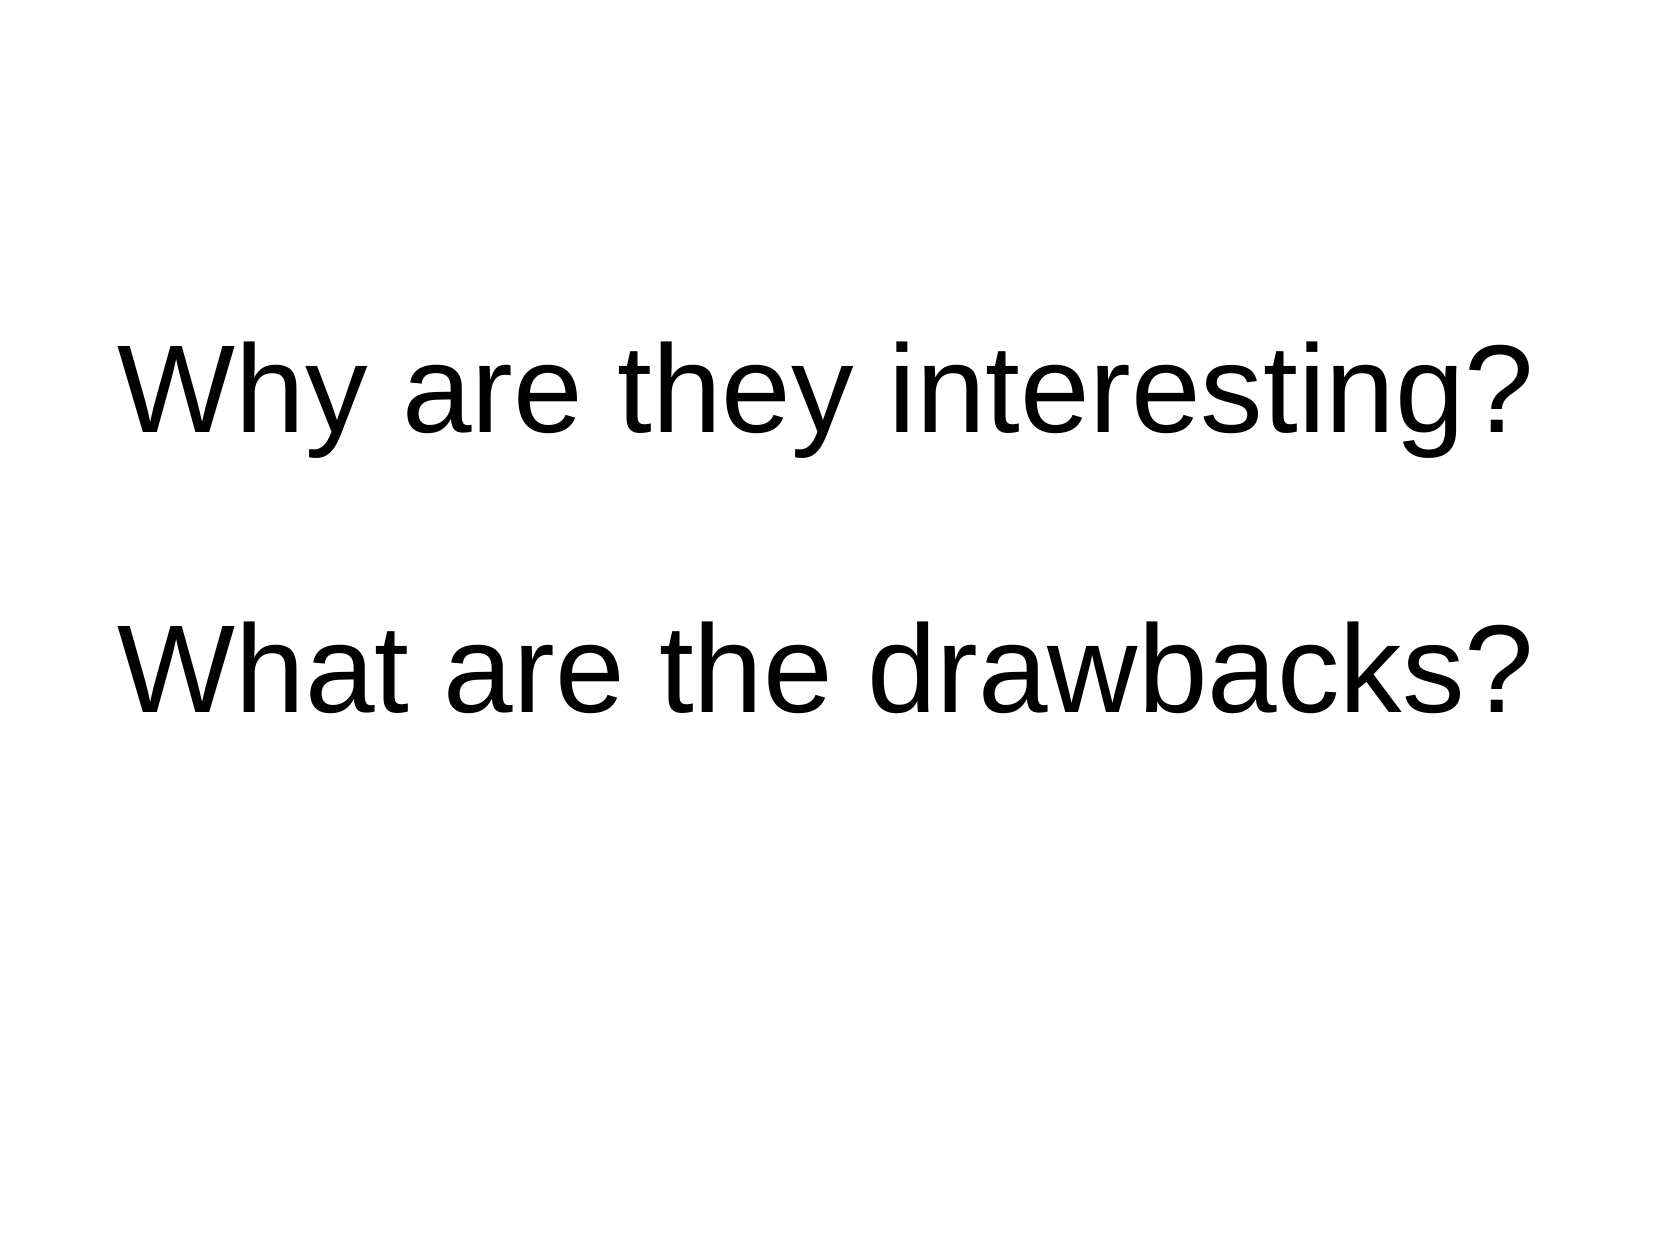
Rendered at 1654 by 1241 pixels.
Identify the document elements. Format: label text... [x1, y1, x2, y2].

subtitle Why are they interesting? What are the drawbacks? [82, 49, 1571, 1010]
